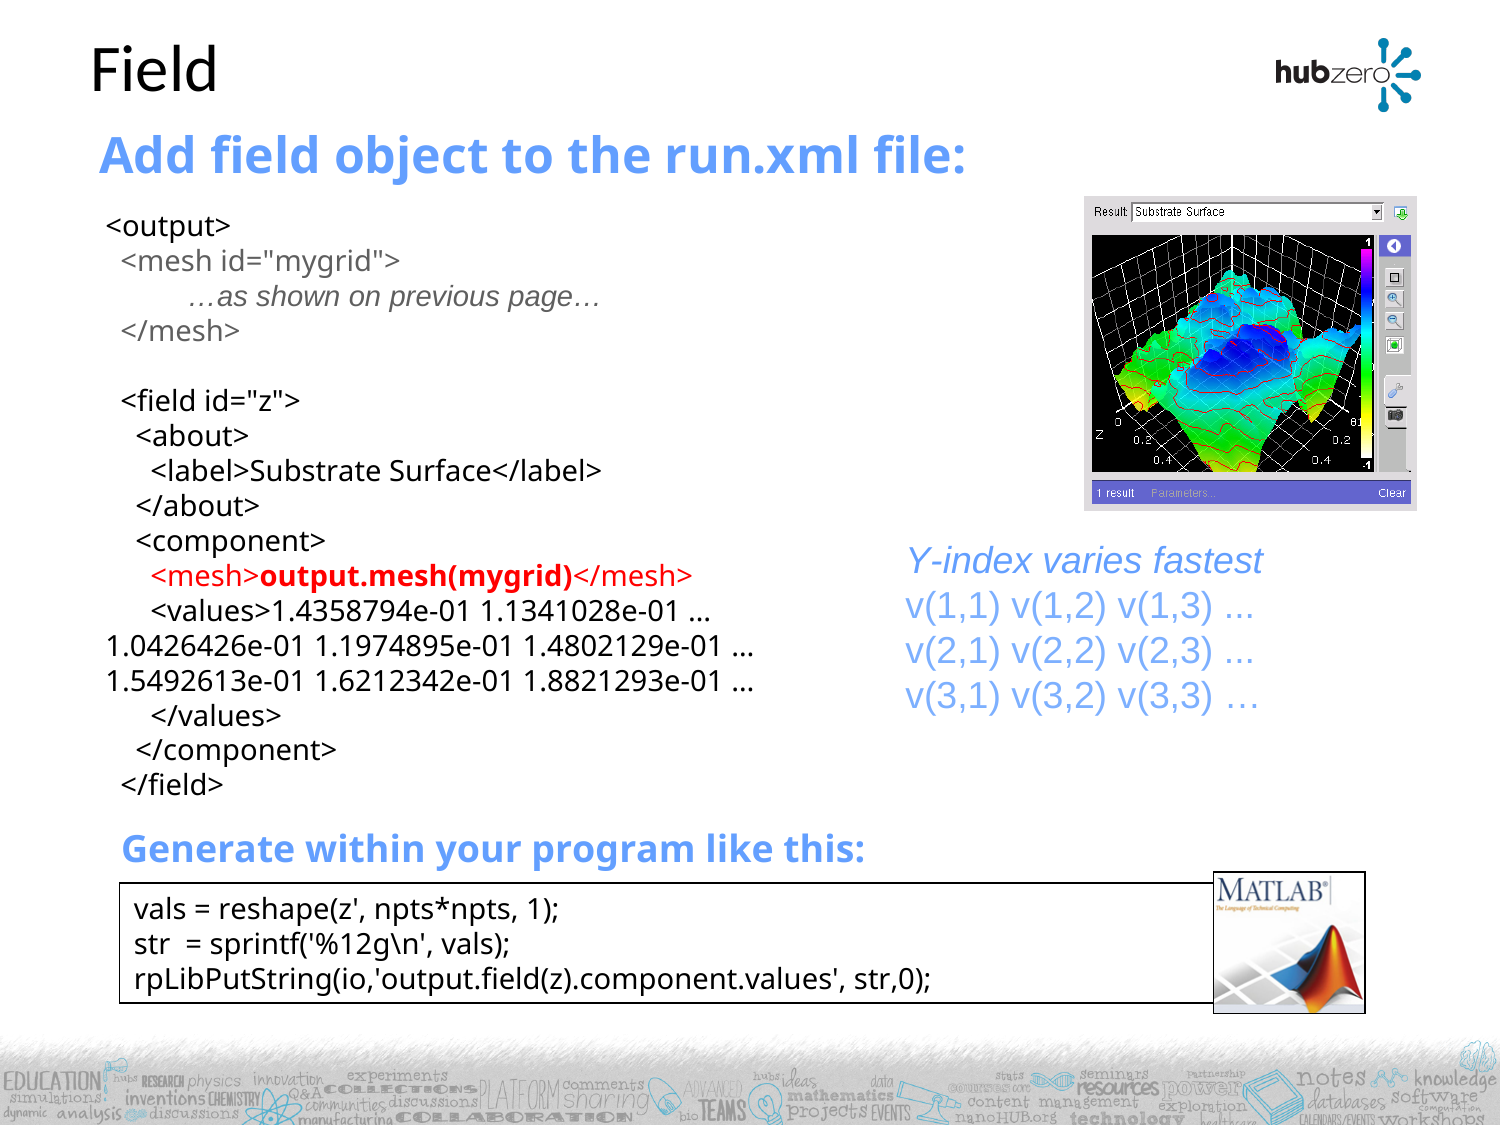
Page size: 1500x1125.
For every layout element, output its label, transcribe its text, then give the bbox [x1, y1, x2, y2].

text_box Add field object to the run.xml file: [84, 116, 983, 192]
picture [1084, 196, 1417, 511]
text_box Field [75, 12, 1249, 118]
text_box vals = reshape(z', npts*npts, 1); str = sprintf('%12g\n', vals); rpLibPutString(io,'output.field(z).component.values', str,0); [119, 882, 1213, 1004]
text_box Y-index varies fastest v(1,1) v(1,2) v(1,3) ... v(2,1) v(2,2) v(2,3) ... v(3,1) v(3,2) v(3,3) … [890, 528, 1279, 725]
text_box <output> <mesh id="mygrid"> …as shown on previous page… </mesh> <field id="z"> <about> <label>Substrate Surface</label> </about> <component> <mesh>output.mesh(mygrid)</mesh> <values>1.4358794e-01 1.1341028e-01 … 1.0426426e-01 1.1974895e-01 1.4802129e-01 … 1.5492613e-01 1.6212342e-01 1.8821293e-01 … </values> </component> </field> [90, 199, 770, 810]
picture [1272, 35, 1424, 115]
text_box Generate within your program like this: [106, 817, 882, 879]
picture [0, 1034, 1500, 1125]
picture [1214, 872, 1365, 1013]
